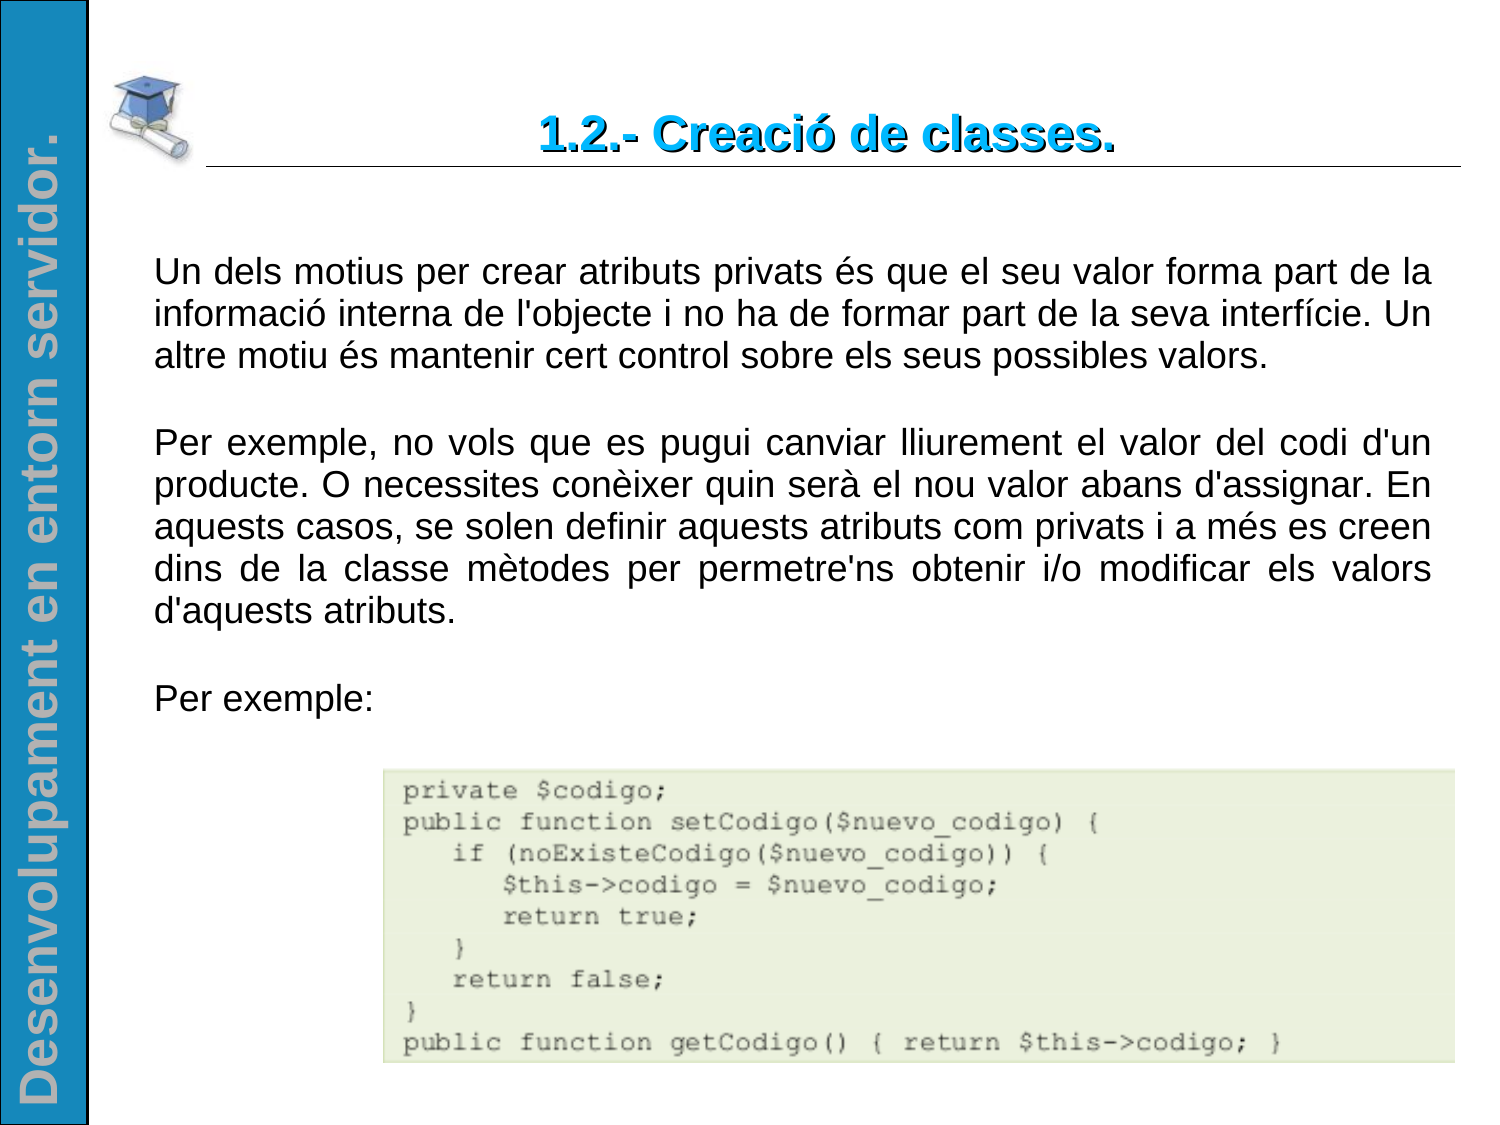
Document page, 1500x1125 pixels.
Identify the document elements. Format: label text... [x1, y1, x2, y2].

picture [383, 767, 1455, 1063]
picture [93, 61, 206, 174]
text_box Un dels motius per crear atributs privats és que el seu valor forma part de la informació interna de l'objecte i no ha de formar part de la seva interfície. Un altre motiu és mantenir cert control sobre els seus possibles valors. Per exemple, no vols que es pugui canviar lliurement el valor del codi d'un producte. O necessites conèixer quin serà el nou valor abans d'assignar. En aquests casos, se solen definir aquests atributs com privats i a més es creen dins de la classe mètodes per permetre'ns obtenir i/o modificar els valors d'aquests atributs. Per exemple: [139, 243, 1447, 787]
title 1.2.- Creació de classes. [206, 88, 1447, 178]
